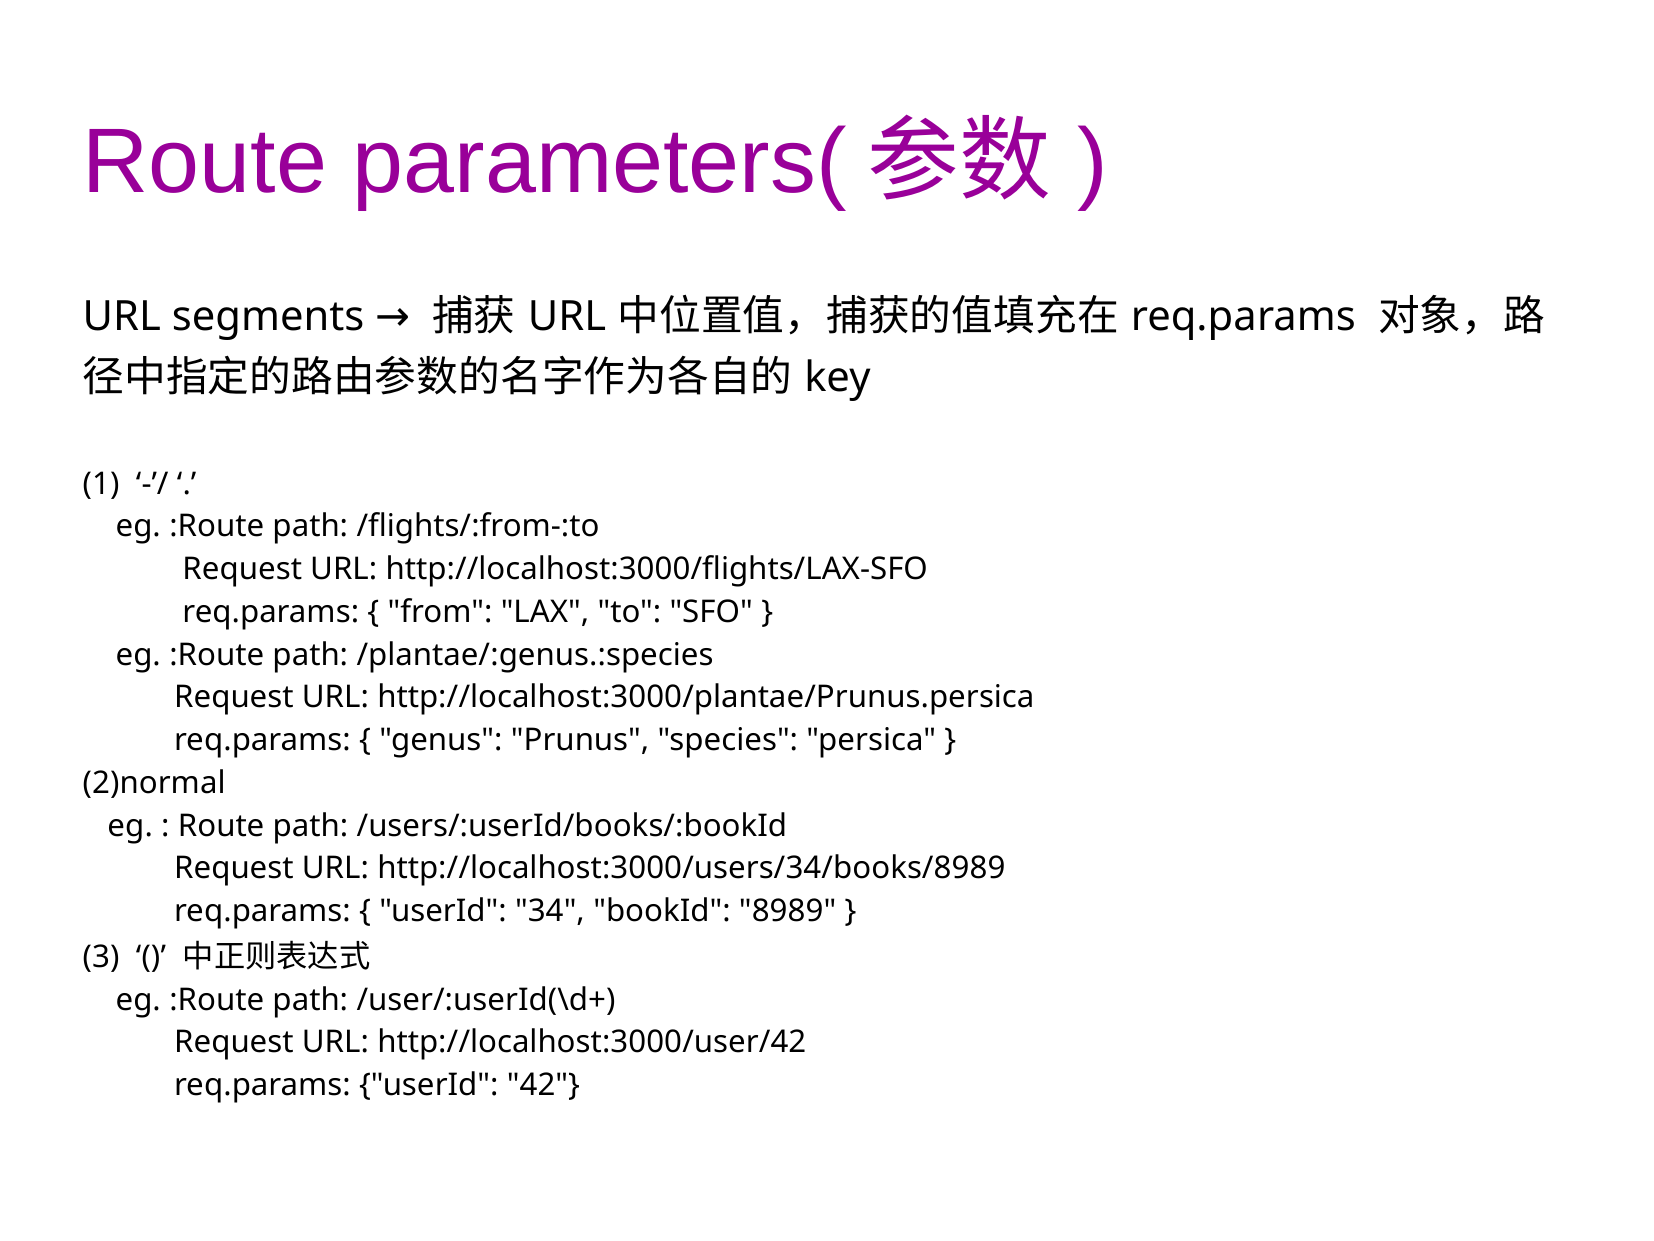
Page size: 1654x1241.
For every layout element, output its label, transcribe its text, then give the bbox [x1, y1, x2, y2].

title Route parameters(参数) [82, 49, 1571, 251]
subtitle URL segments → 捕获URL中位置值，捕获的值填充在req.params 对象，路径中指定的路由参数的名字作为各自的key (1) ‘-’/ ‘.’ eg. :Route path: /flights/:from-:to Request URL: http://localhost:3000/flights/LAX-SFO req.params: { "from": "LAX", "to": "SFO" } eg. :Route path: /plantae/:genus.:species Request URL: http://localhost:3000/plantae/Prunus.persica req.params: { "genus": "Prunus", "species": "persica" } (2)normal eg. : Route path: /users/:userId/books/:bookId Request URL: http://localhost:3000/users/34/books/8989 req.params: { "userId": "34", "bookId": "8989" } (3) ‘()’ 中正则表达式 eg. :Route path: /user/:userId(\d+) Request URL: http://localhost:3000/user/42 req.params: {"userId": "42"} [82, 251, 1571, 1178]
